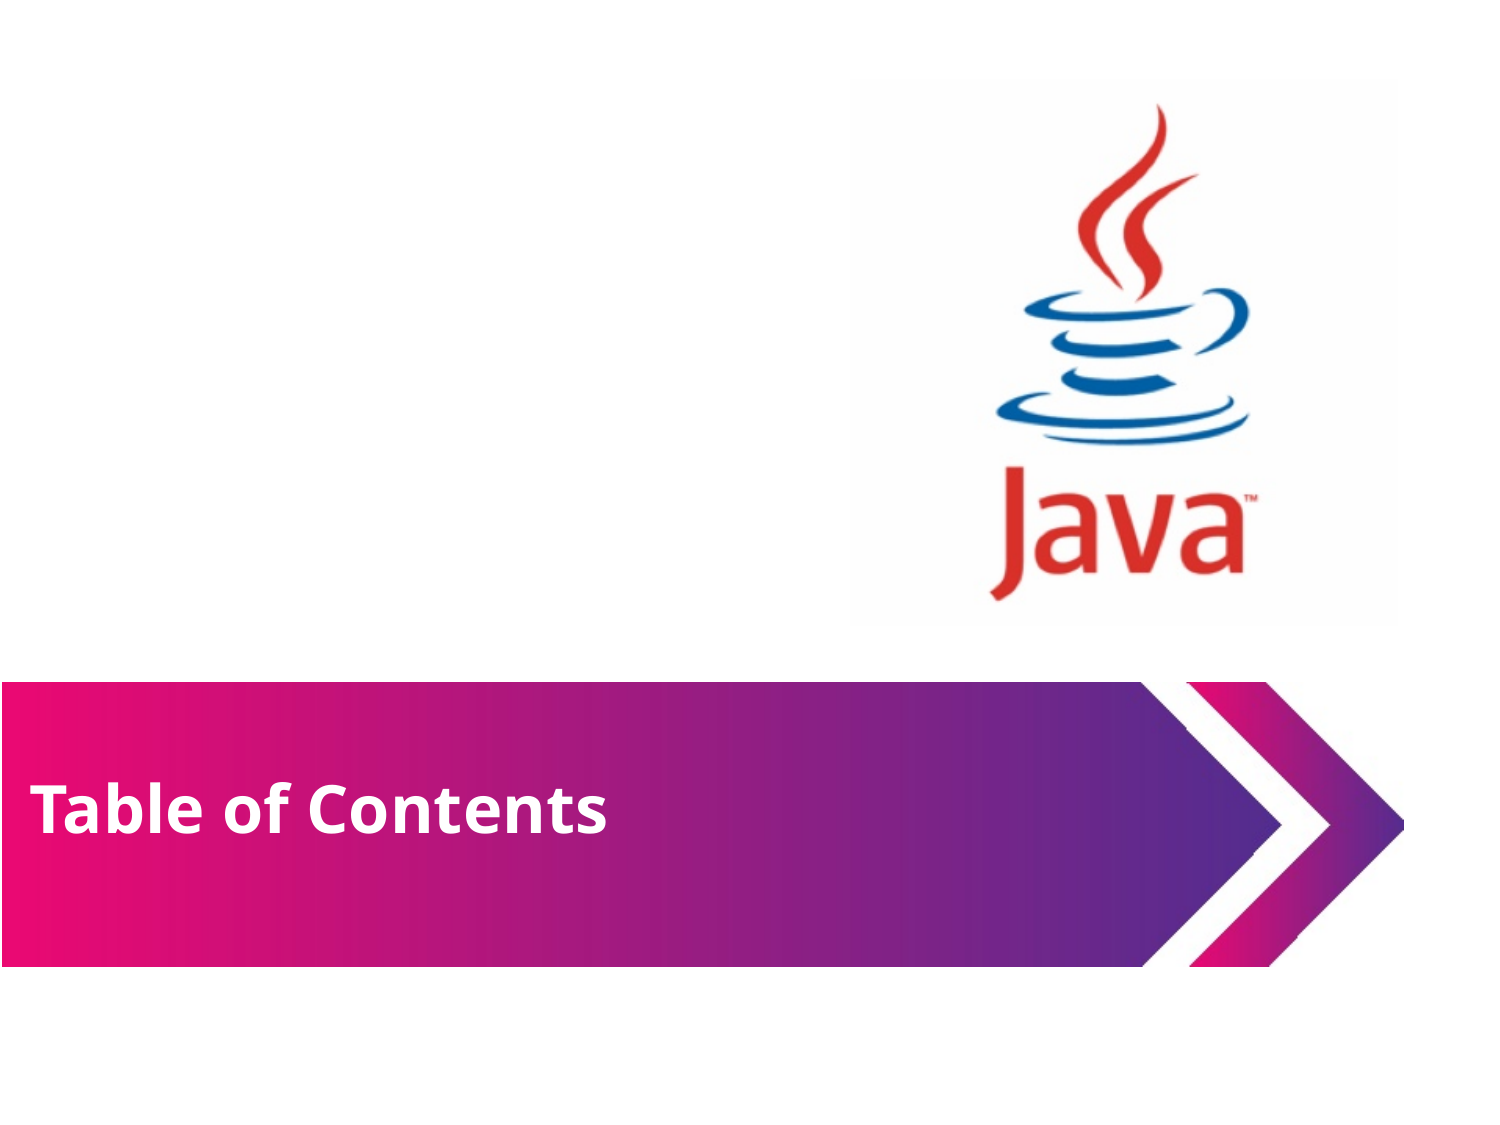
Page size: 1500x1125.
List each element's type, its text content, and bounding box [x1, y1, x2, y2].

picture [850, 79, 1398, 626]
text_box Table of Contents [15, 758, 1155, 890]
picture [2, 682, 1404, 967]
